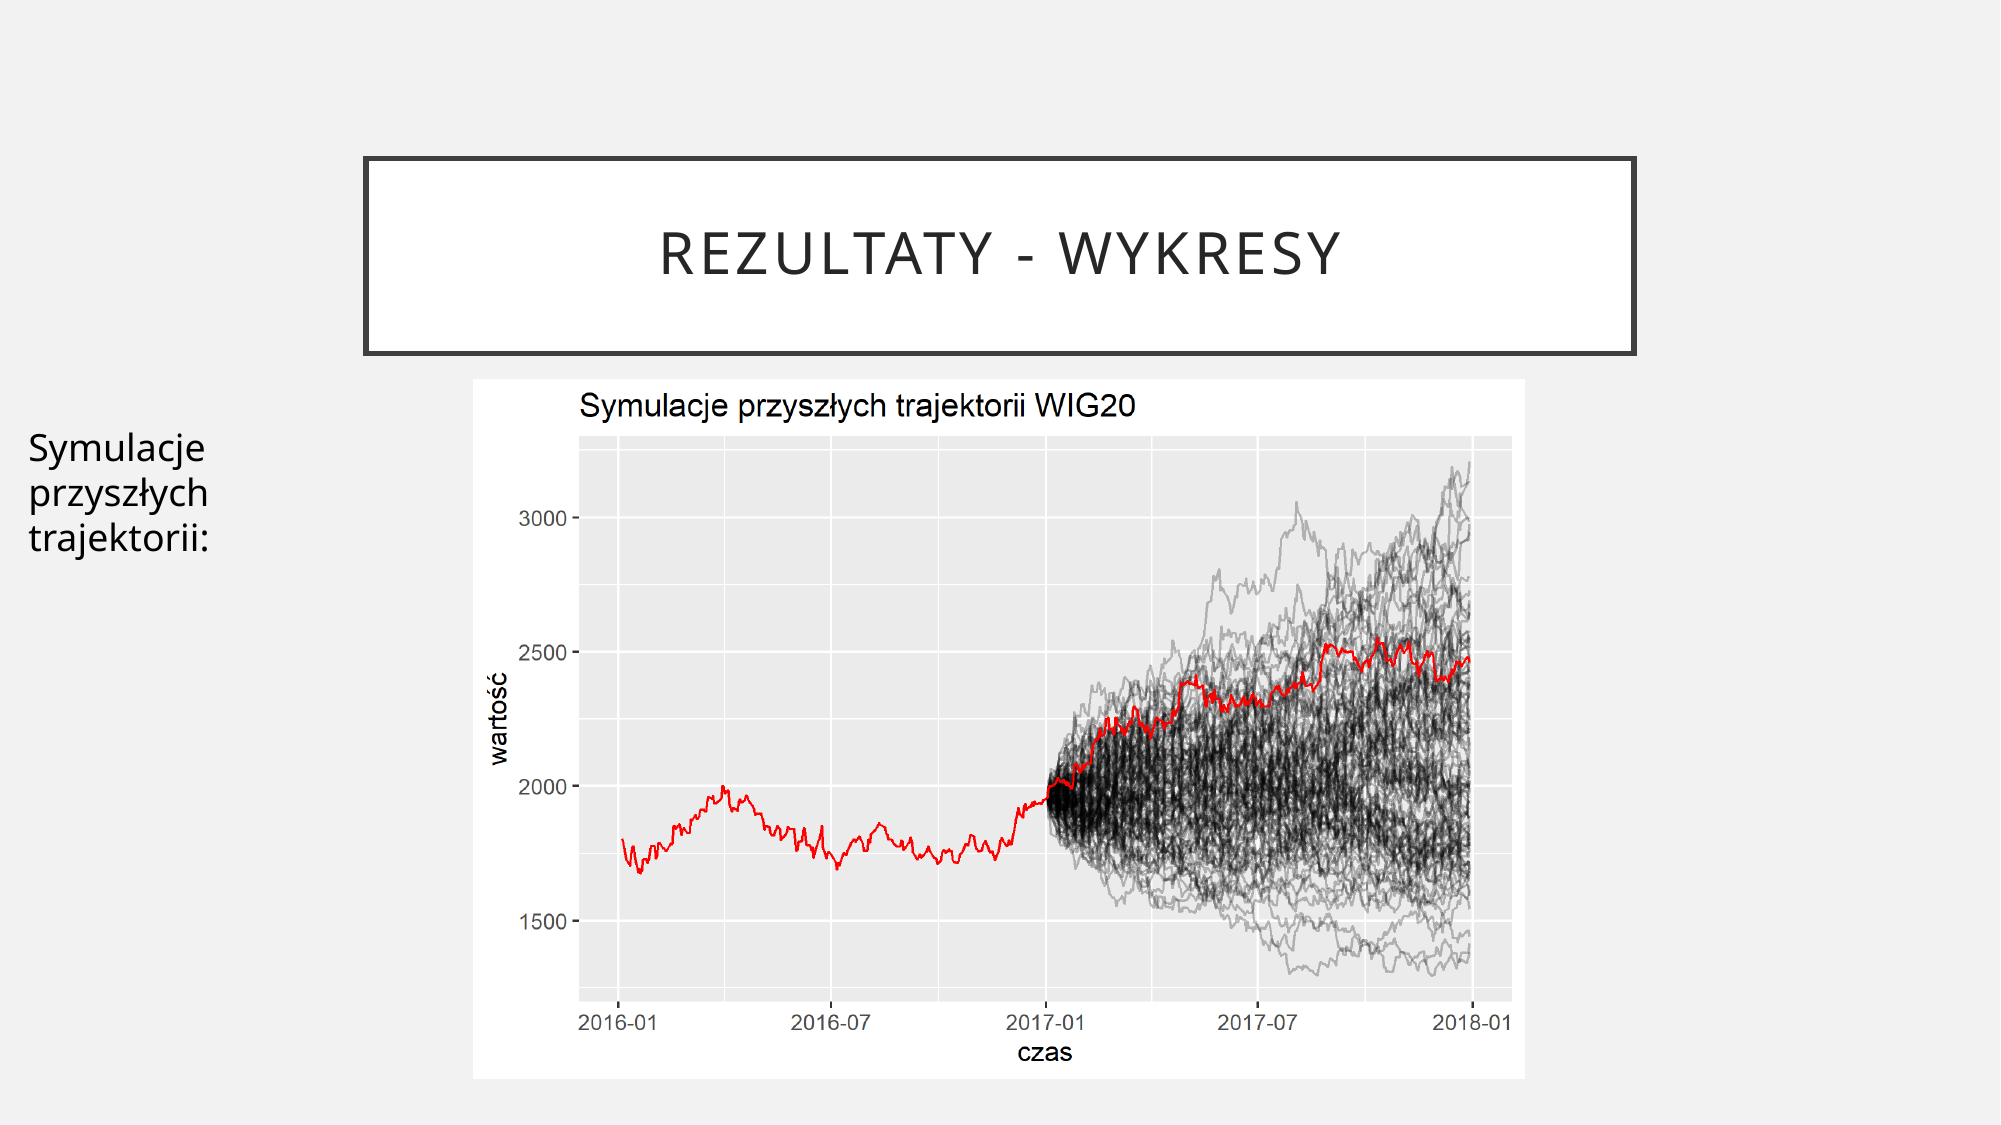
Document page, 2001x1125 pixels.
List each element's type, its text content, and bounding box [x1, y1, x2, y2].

picture [473, 379, 1525, 1079]
text_box Symulacje przyszłych trajektorii: [13, 416, 411, 527]
title Rezultaty - wykresy [366, 158, 1634, 354]
